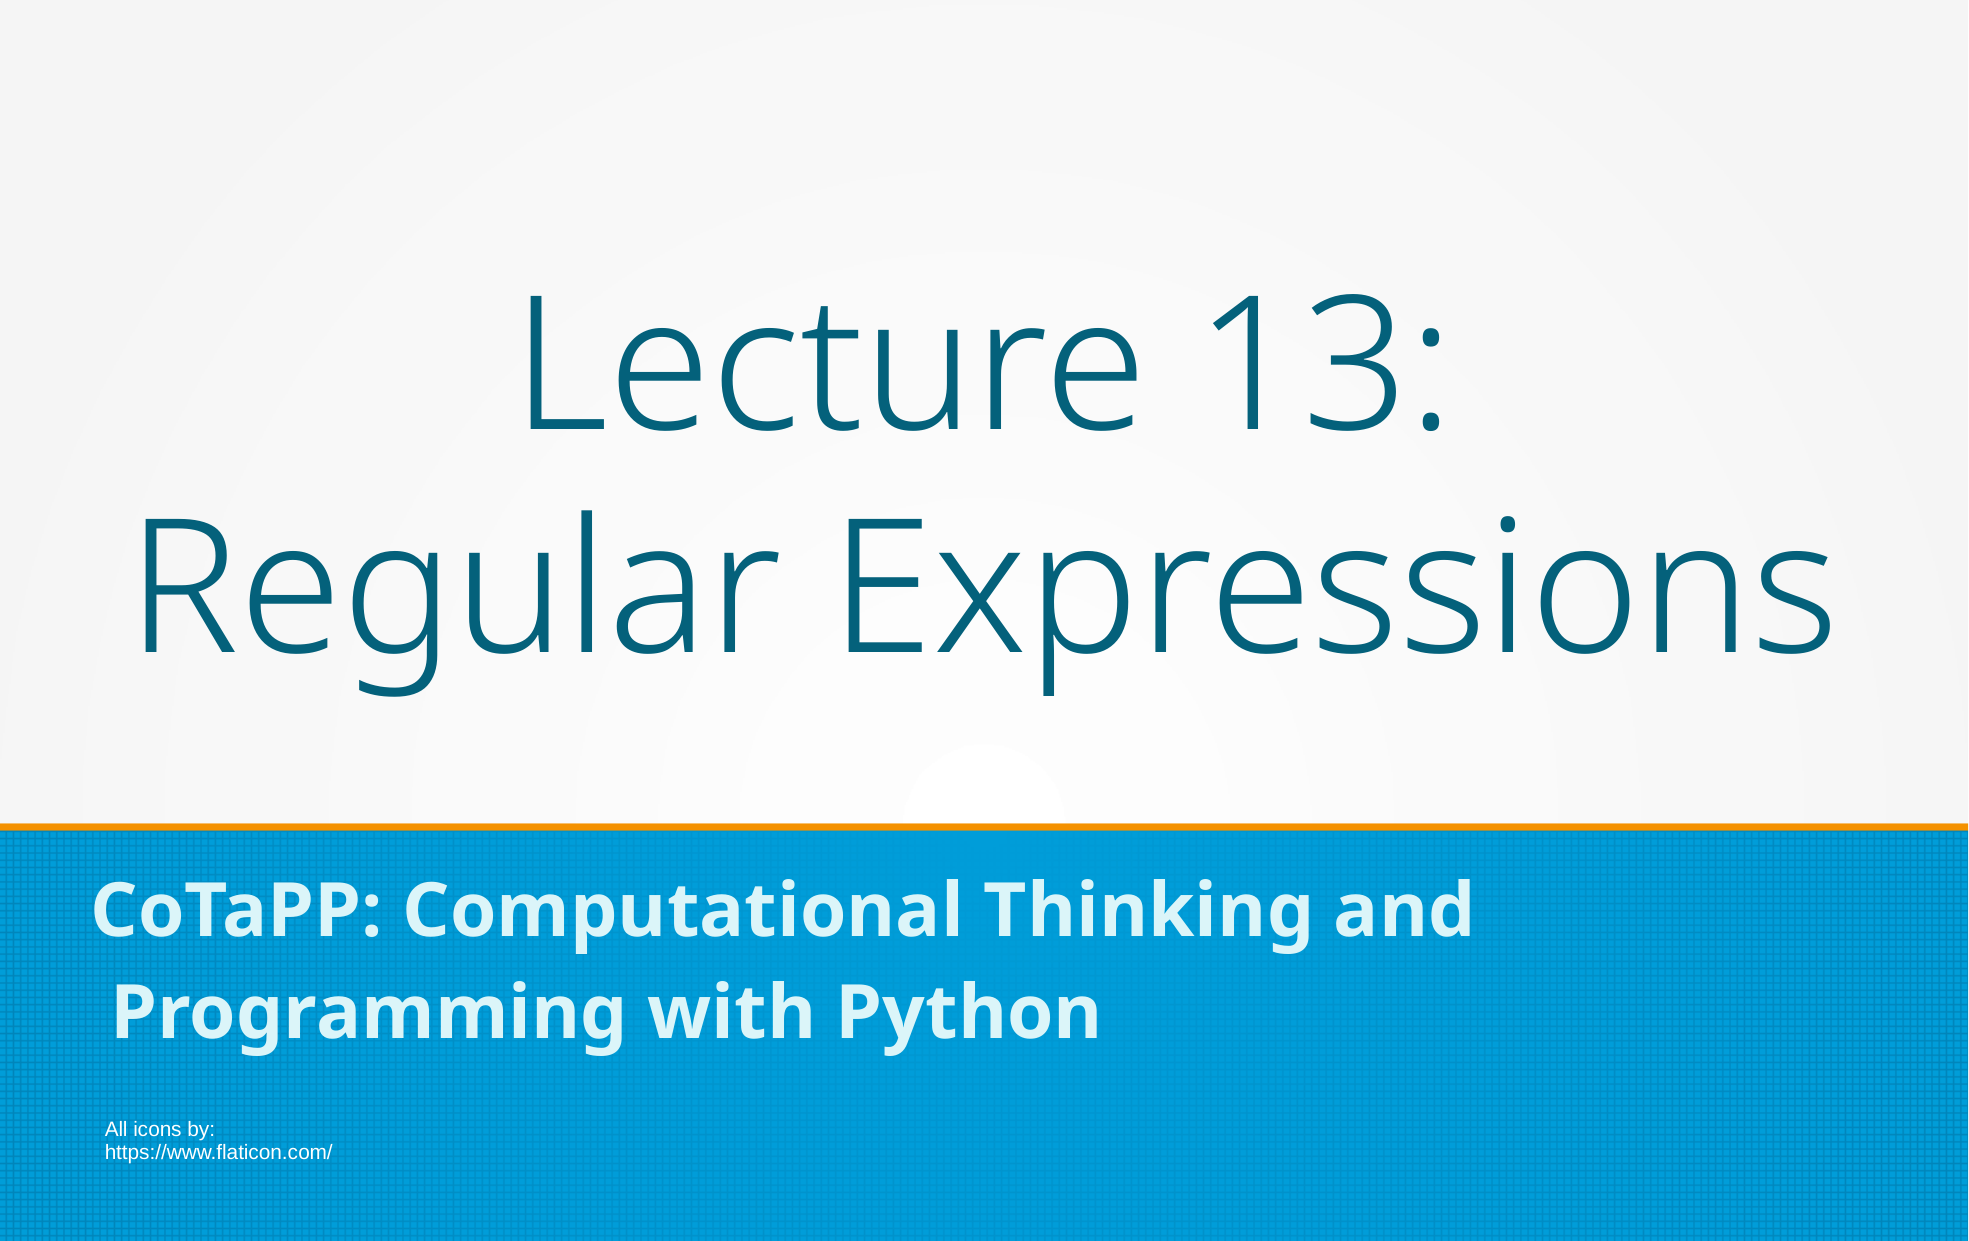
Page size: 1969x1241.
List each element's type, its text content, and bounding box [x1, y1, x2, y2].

title Lecture 13: Regular Expressions [98, 49, 1870, 691]
subtitle CoTaPP: Computational Thinking and Programming with Python [90, 855, 1654, 1063]
picture [0, 0, 1969, 830]
text_box All icons by: https://www.flaticon.com/ [90, 1110, 348, 1172]
